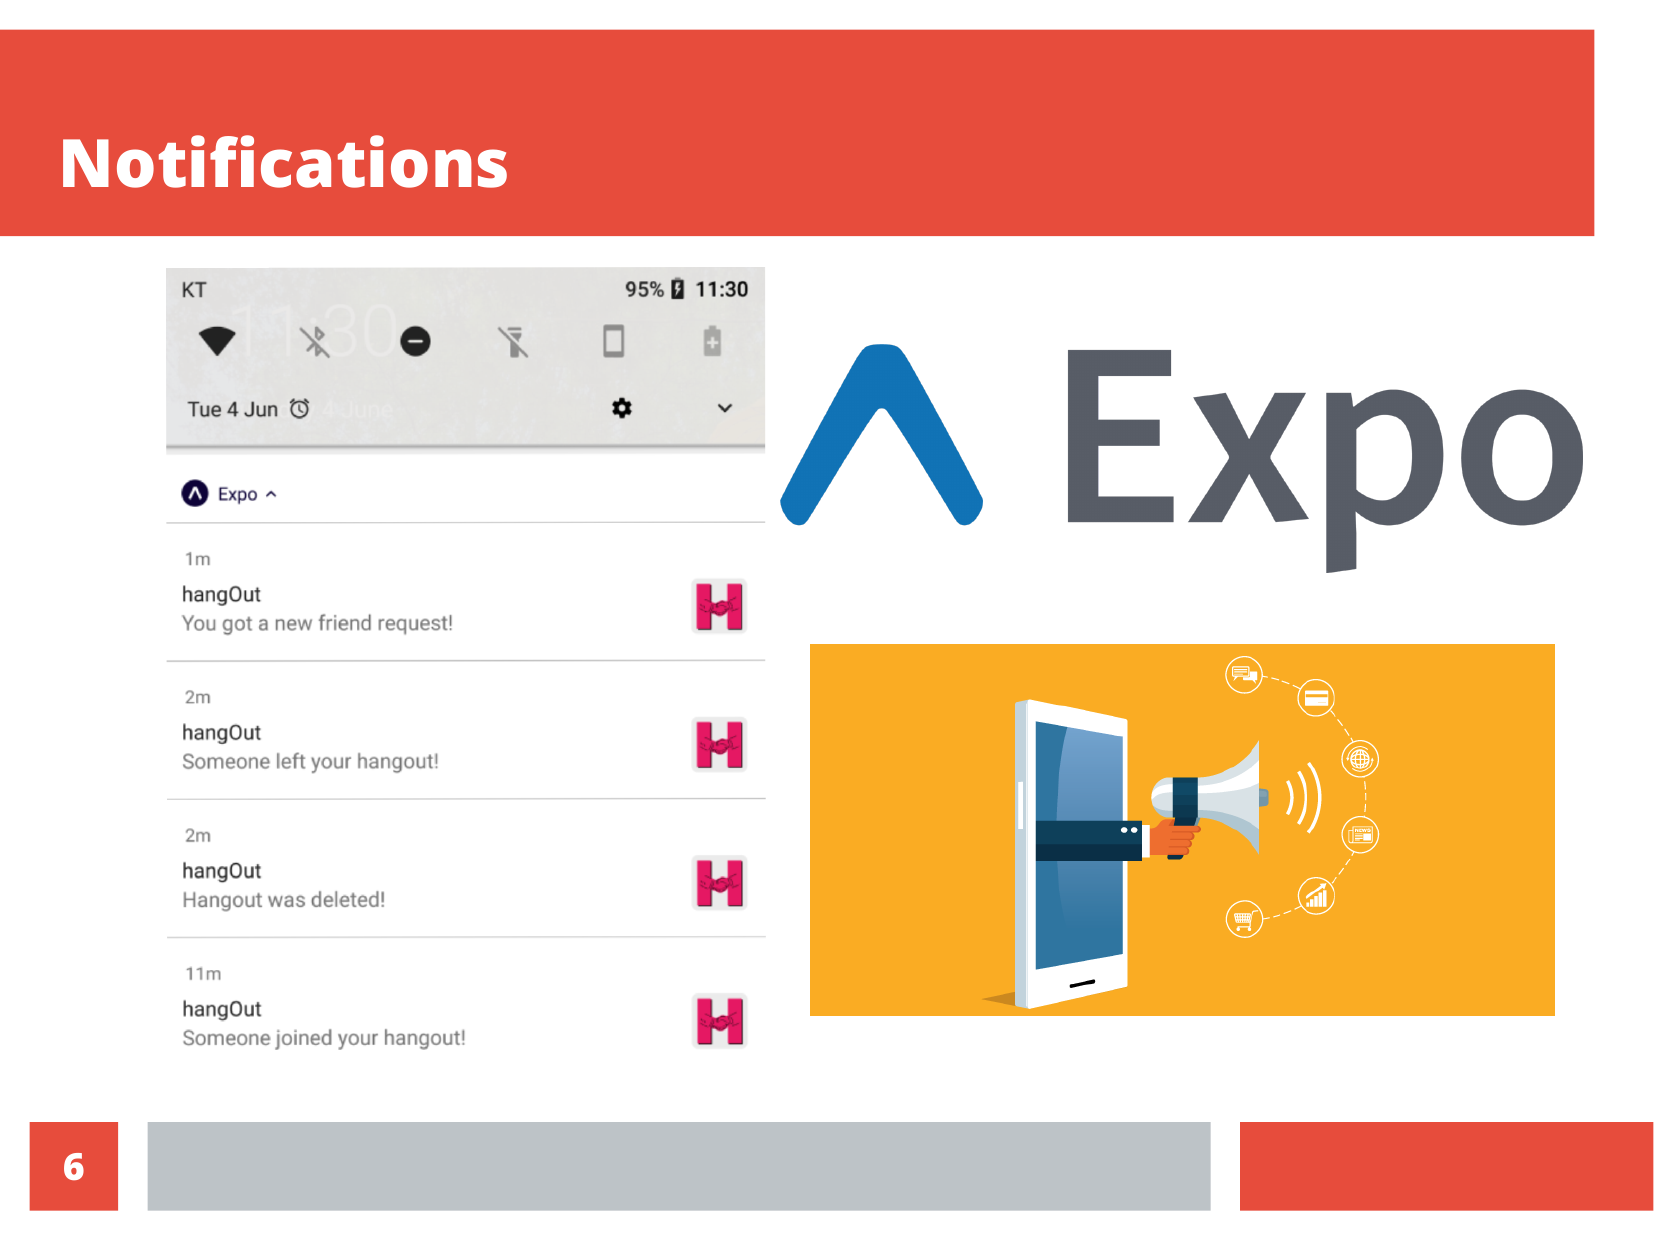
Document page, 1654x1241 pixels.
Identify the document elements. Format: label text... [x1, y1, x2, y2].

picture [780, 344, 1583, 573]
picture [810, 644, 1555, 1016]
title Notifications [59, 59, 1595, 207]
picture [165, 266, 766, 1066]
